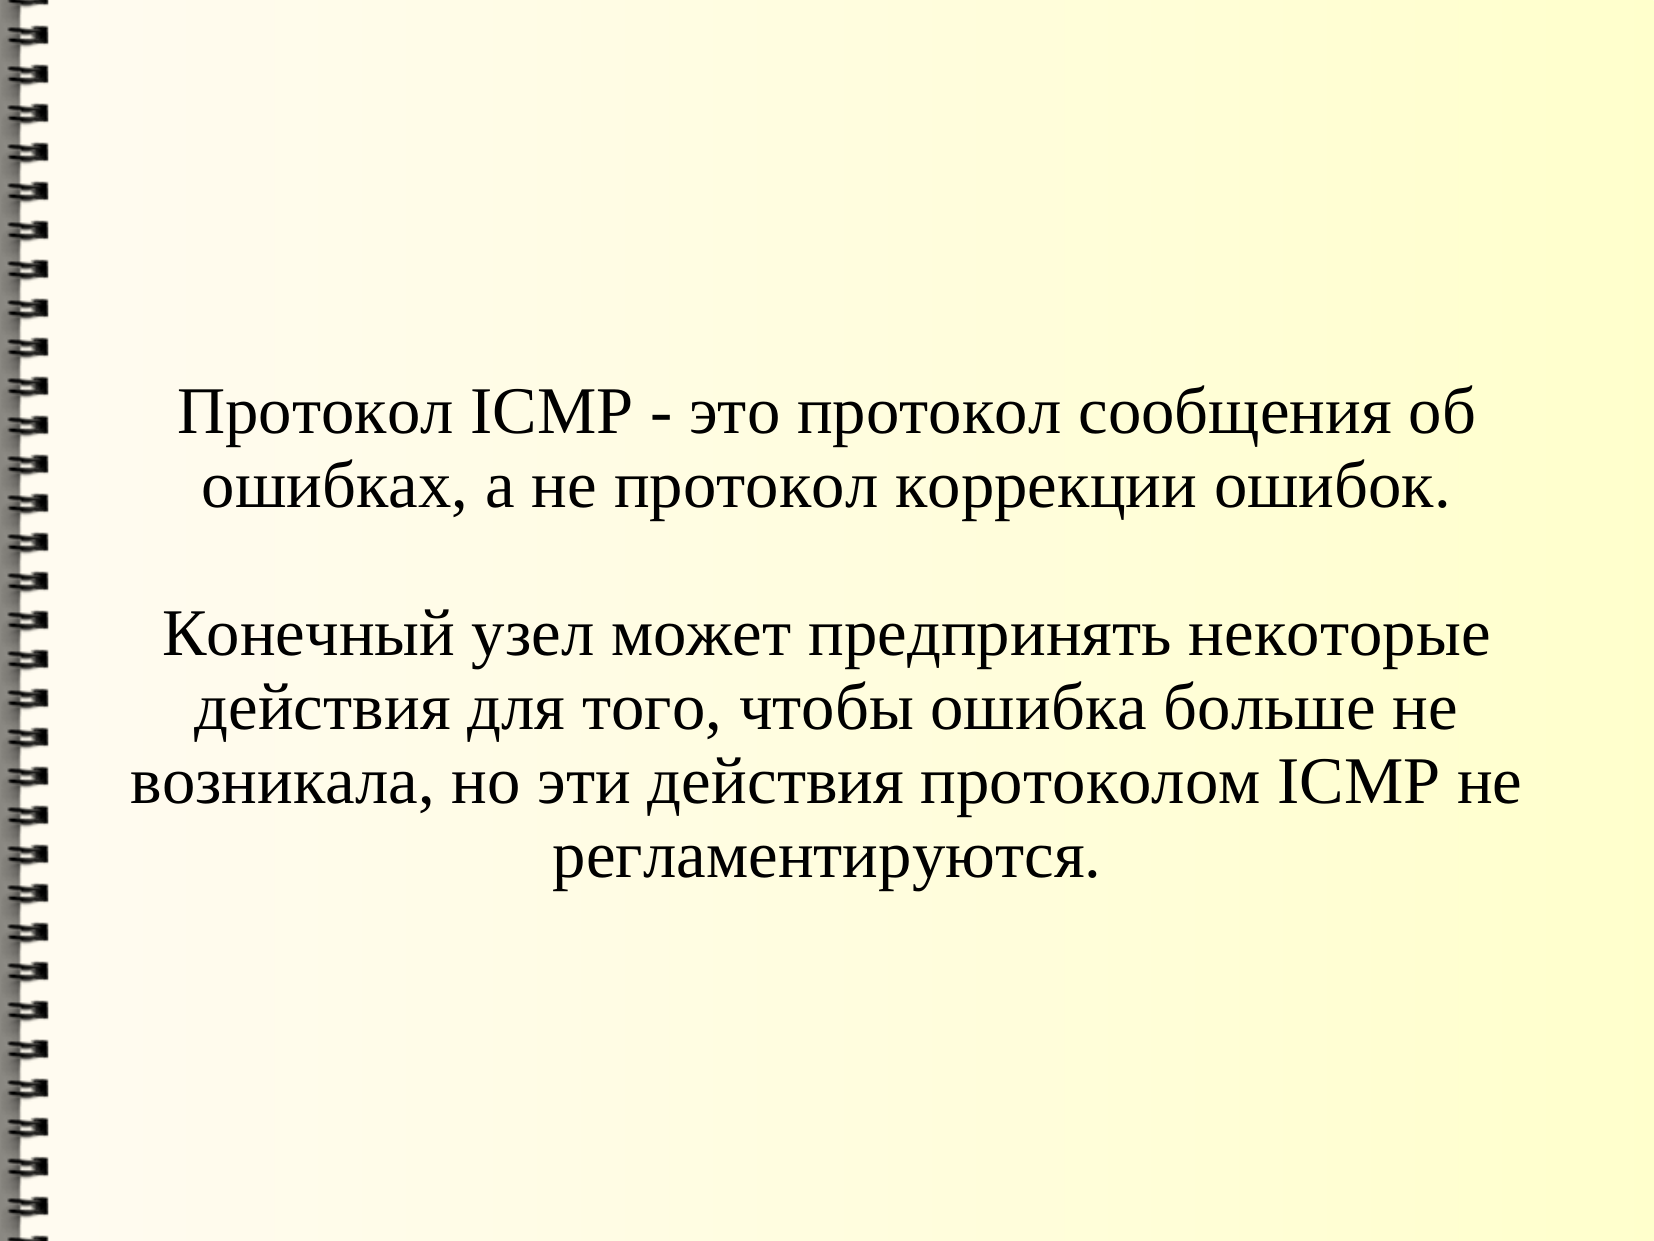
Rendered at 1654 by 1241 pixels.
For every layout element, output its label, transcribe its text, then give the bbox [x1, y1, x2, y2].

picture [0, 0, 1654, 1241]
subtitle Протокол ICMP - это протокол сообщения об ошибках, а не протокол коррекции ошибок. Конечный узел может предпринять некоторые действия для того, чтобы ошибка больше не возникала, но эти действия протоколом ICMP не регламентируются. [121, 110, 1534, 1156]
